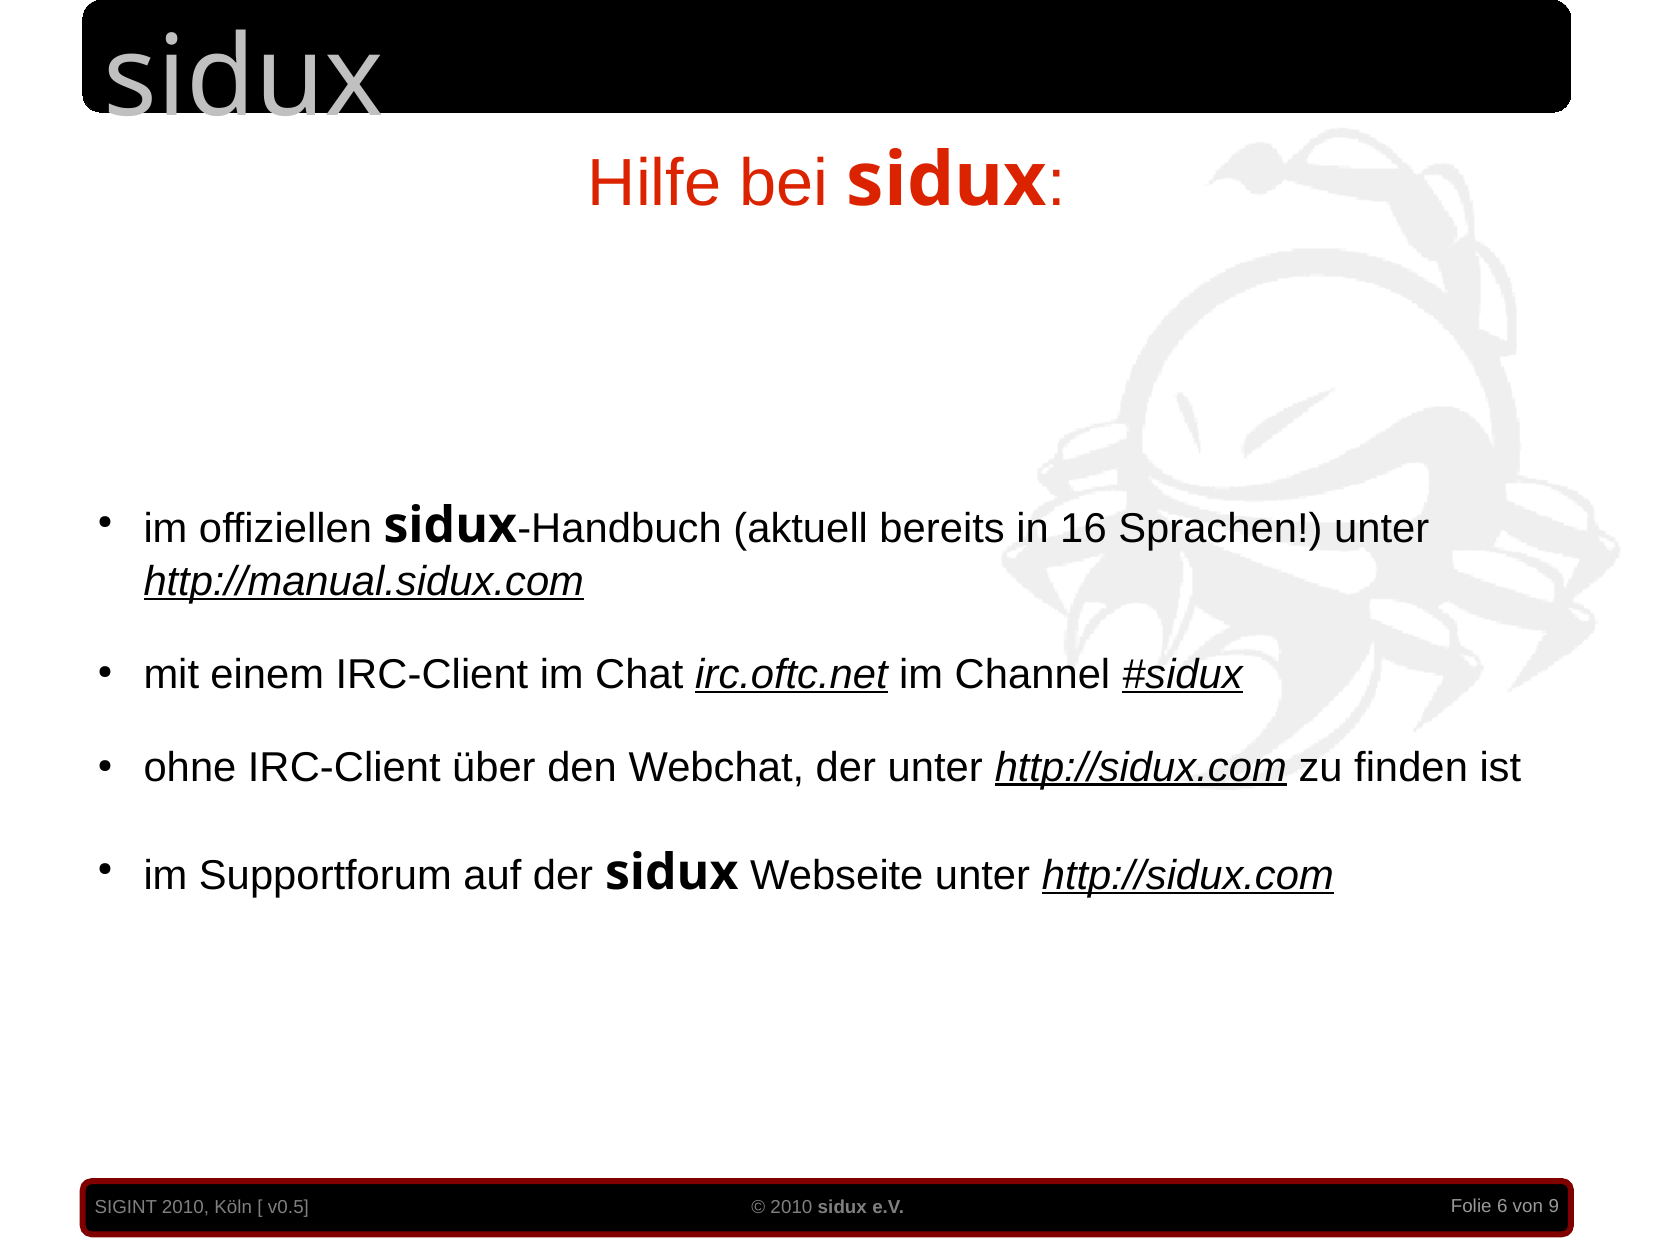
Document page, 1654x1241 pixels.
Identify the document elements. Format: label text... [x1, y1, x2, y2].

text_box Hilfe bei sidux: [88, 118, 1565, 211]
picture [997, 122, 1625, 798]
text_box im offiziellen sidux-Handbuch (aktuell bereits in 16 Sprachen!) unter http://manual.sidux.com mit einem IRC-Client im Chat irc.oftc.net im Channel #sidux ohne IRC-Client über den Webchat, der unter http://sidux.com zu finden ist im Supportforum auf der sidux Webseite unter http://sidux.com [82, 224, 1573, 1170]
